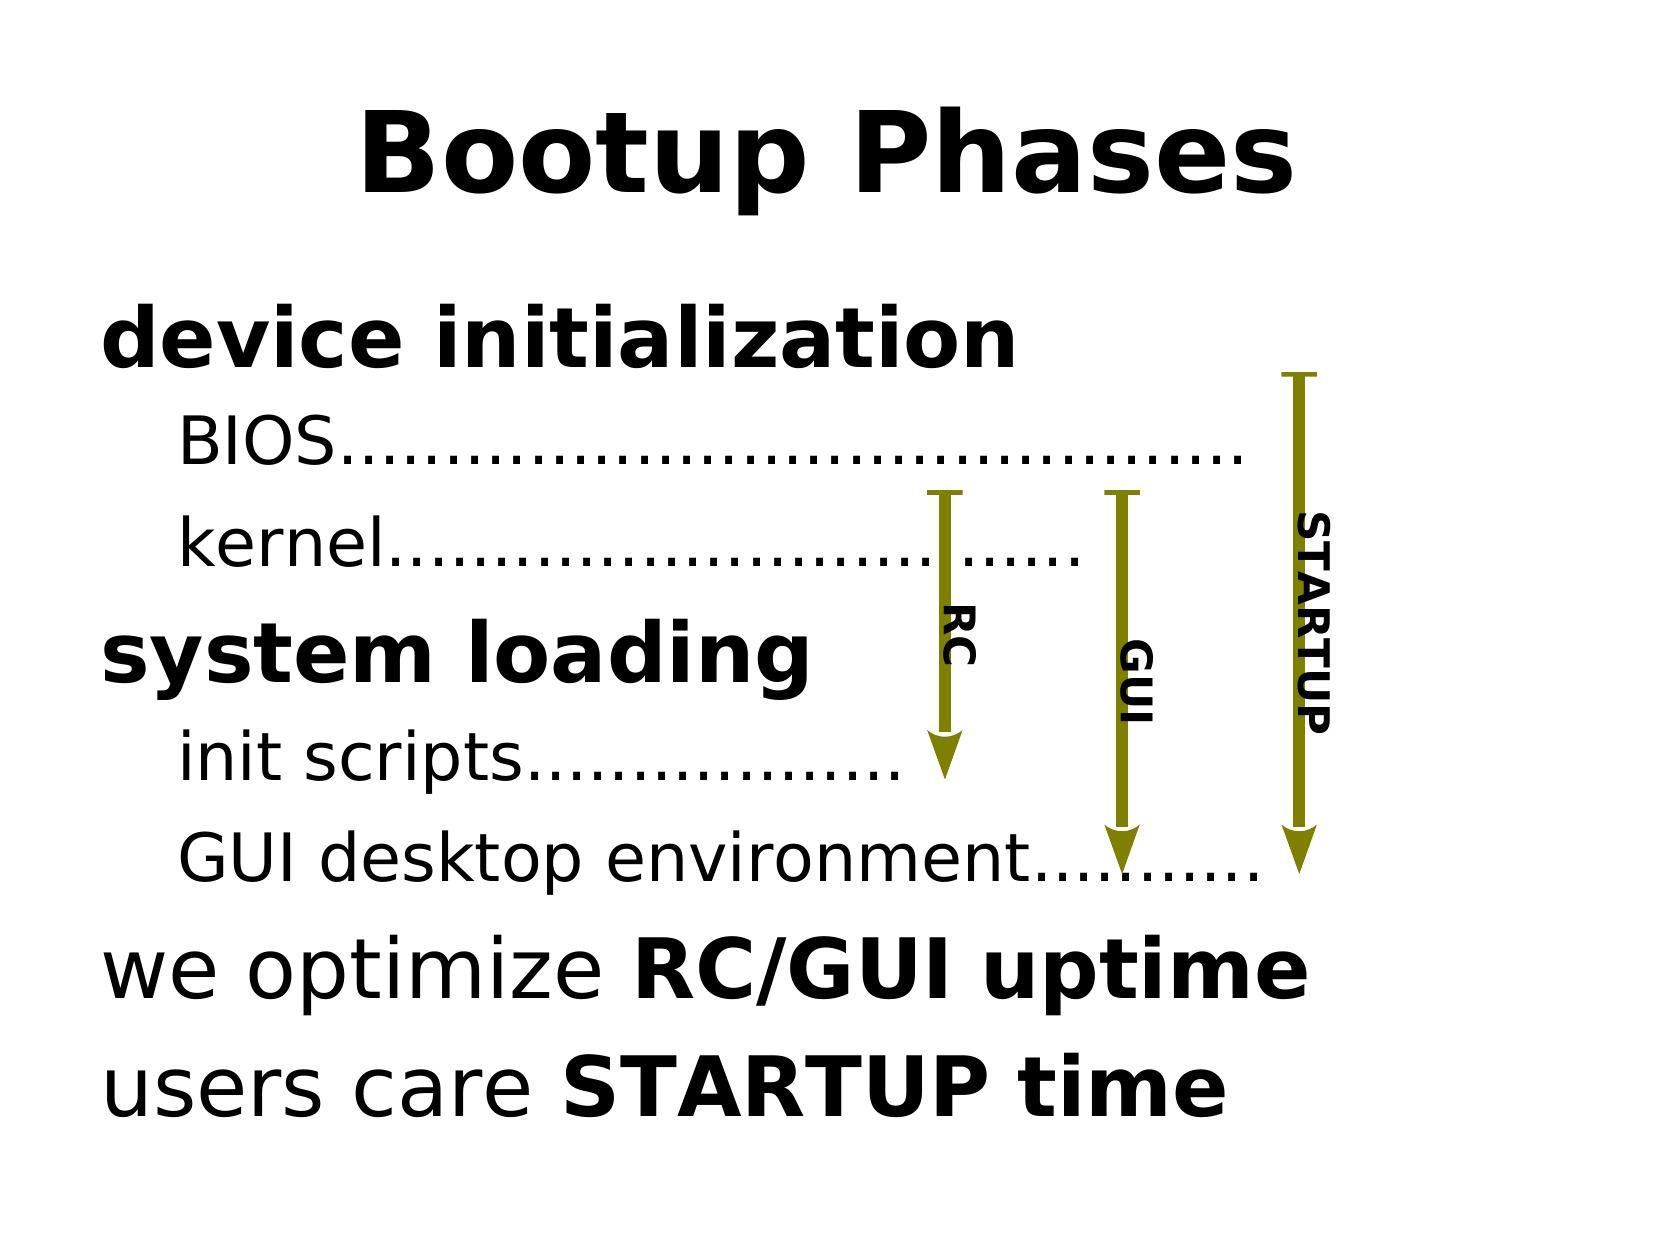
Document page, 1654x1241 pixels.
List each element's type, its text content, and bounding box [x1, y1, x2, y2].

list device initialization BIOS........................................... kernel................................. system loading init scripts.................. GUI desktop environment........... we optimize RC/GUI uptime users care STARTUP time [82, 290, 1571, 1137]
title Bootup Phases [82, 49, 1571, 257]
